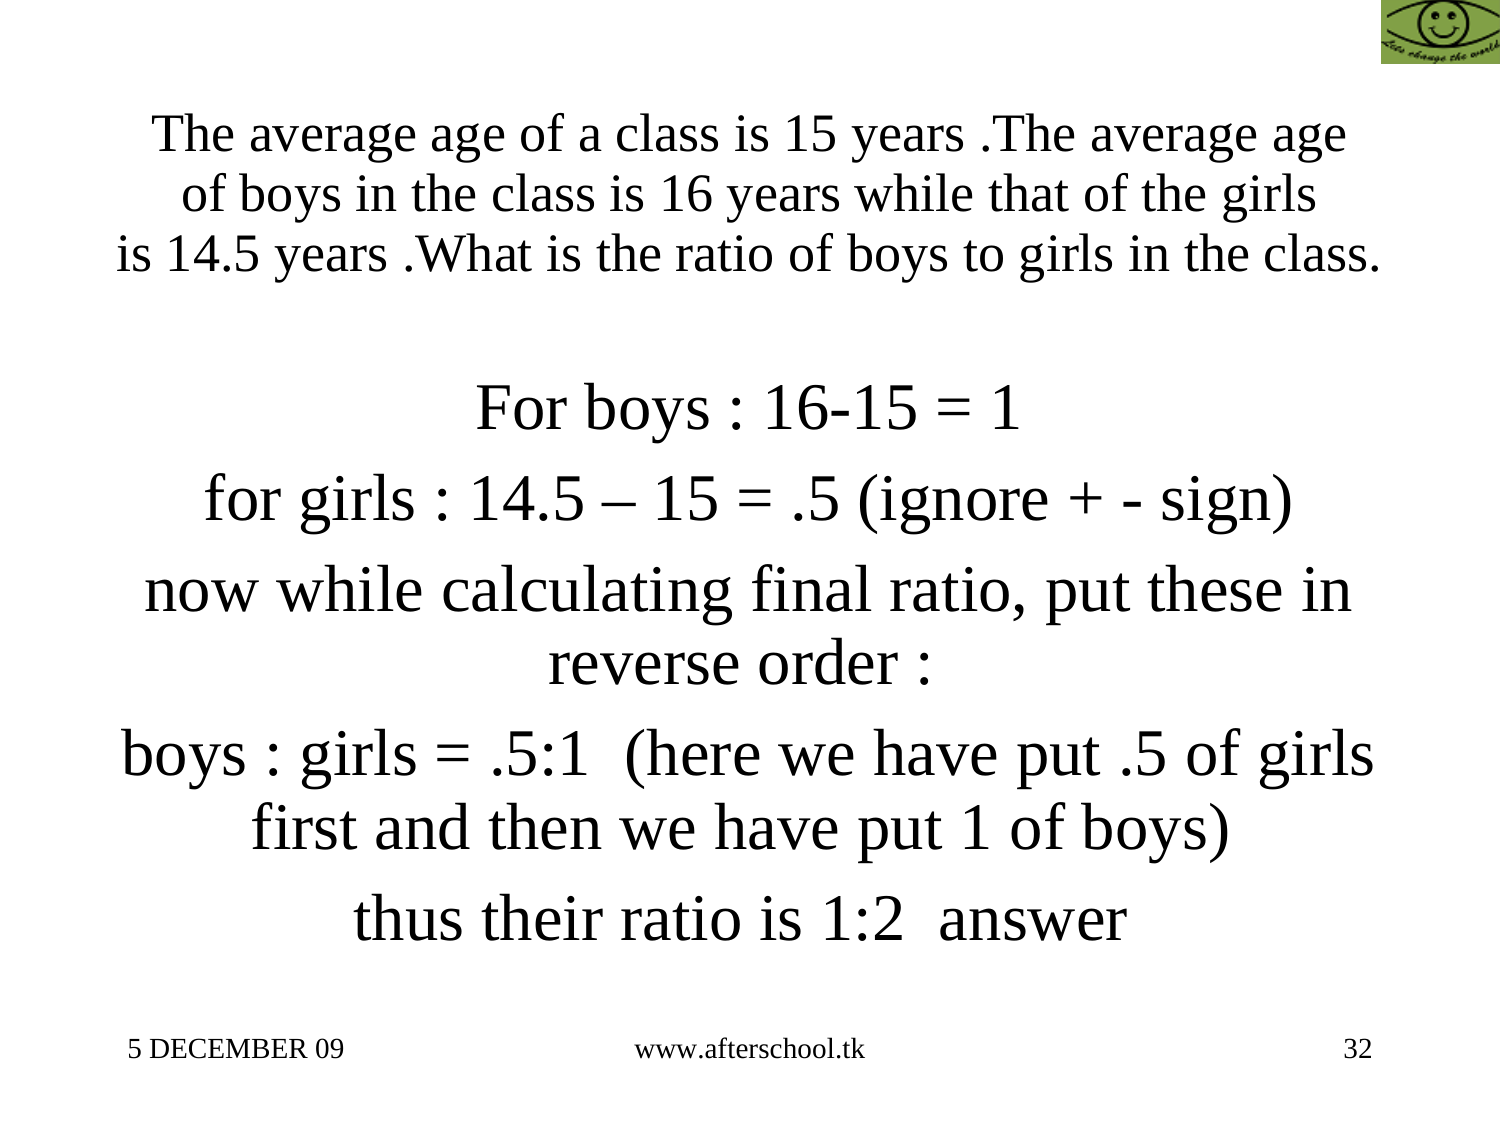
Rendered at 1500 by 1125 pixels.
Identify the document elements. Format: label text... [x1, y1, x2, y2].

title The average age of a class is 15 years .The average age of boys in the class is 16 years while that of the girls is 14.5 years .What is the ratio of boys to girls in the class. [112, 103, 1388, 284]
subtitle For boys : 16-15 = 1 for girls : 14.5 – 15 = .5 (ignore + - sign) now while calculating final ratio, put these in reverse order : boys : girls = .5:1 (here we have put .5 of girls first and then we have put 1 of boys) thus their ratio is 1:2 answer [112, 332, 1388, 993]
picture [1381, 0, 1500, 64]
